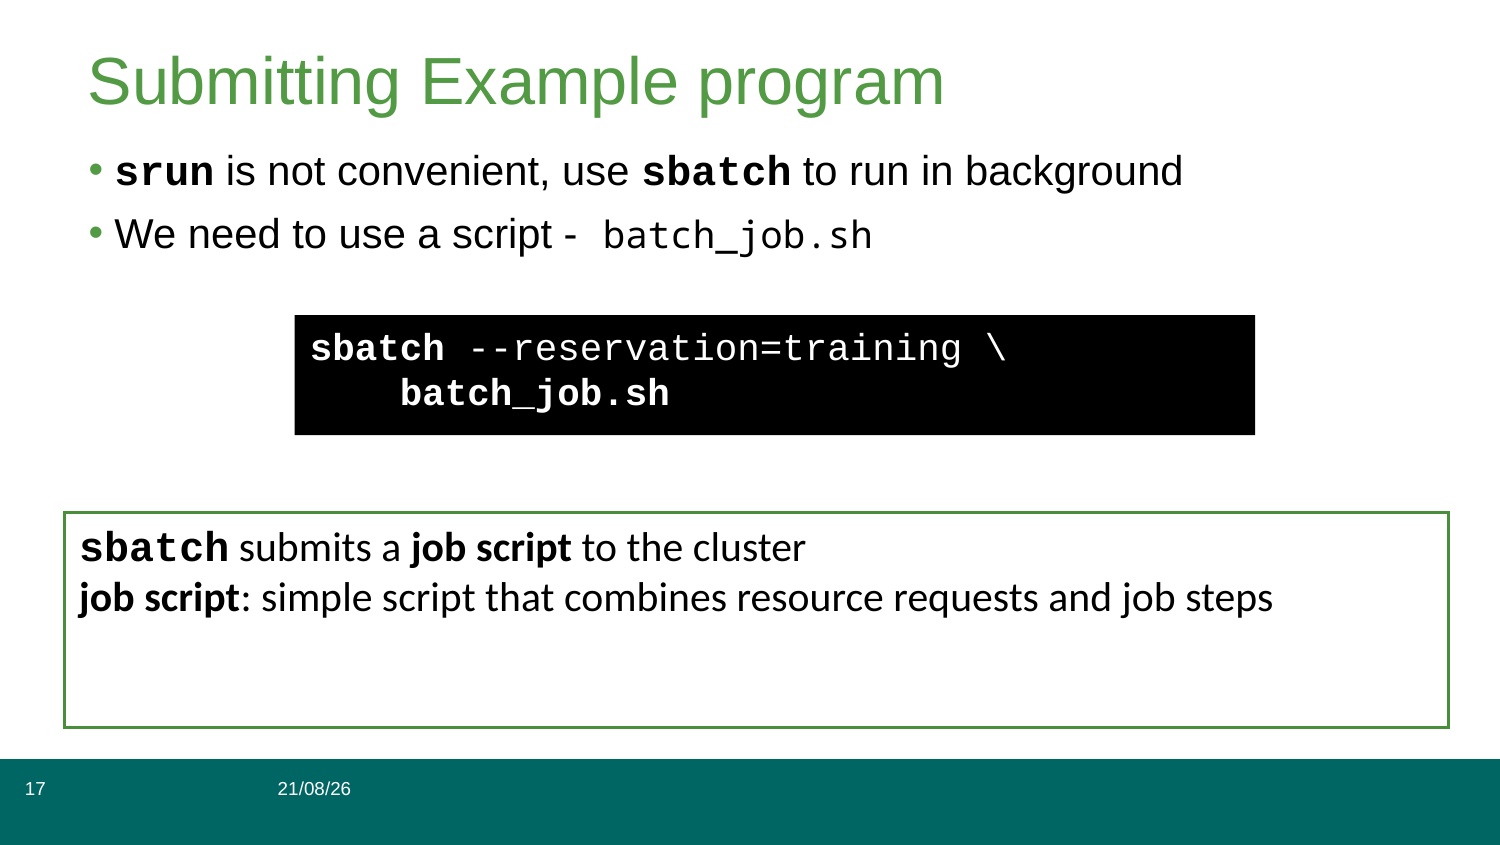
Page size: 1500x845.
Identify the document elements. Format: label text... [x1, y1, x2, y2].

title Submitting Example program [87, 37, 1426, 132]
text_box sbatch submits a job script to the cluster job script: simple script that combines resource requests and job steps [64, 512, 1449, 728]
text_box sbatch --reservation=training \ batch_job.sh [294, 315, 1256, 436]
text_box 19/03/19 [277, 776, 553, 799]
list srun is not convenient, use sbatch to run in background We need to use a script - batch_job.sh [88, 144, 1462, 258]
text_box <number> [24, 776, 76, 799]
